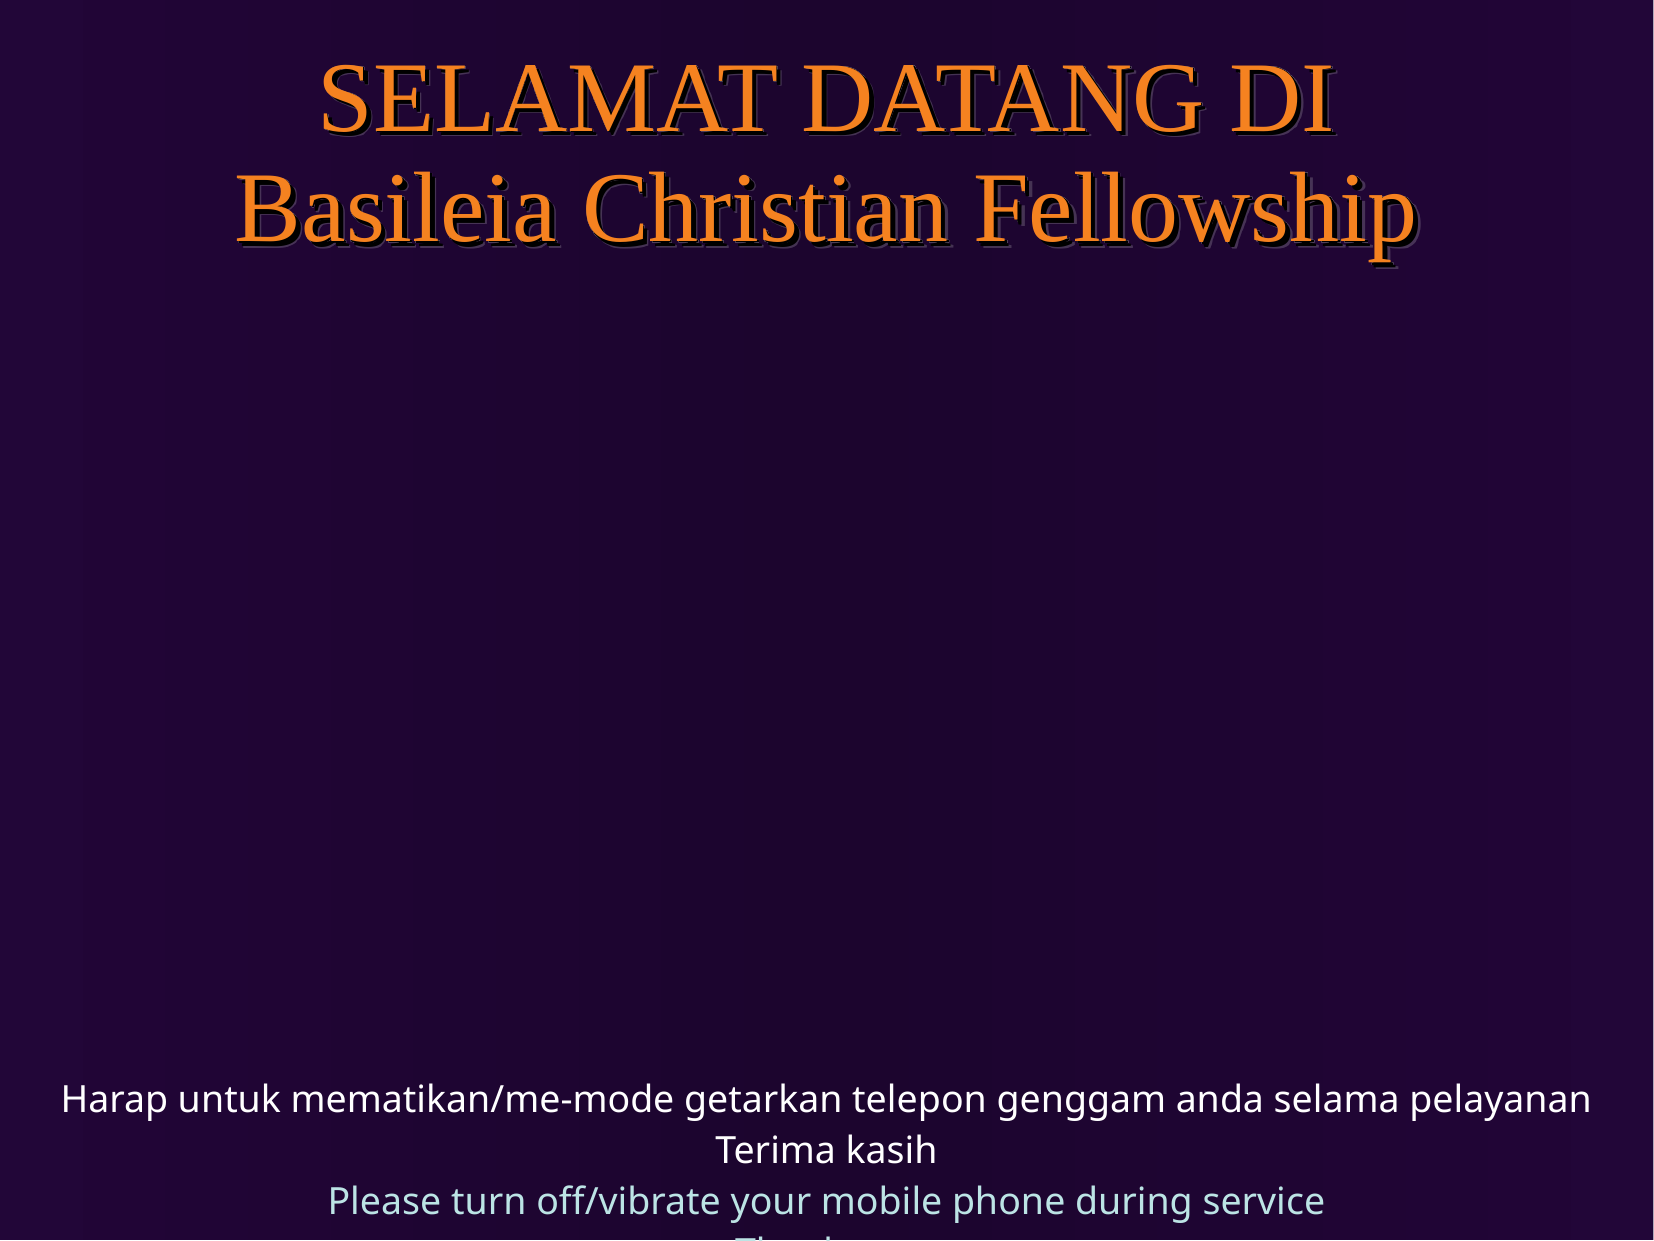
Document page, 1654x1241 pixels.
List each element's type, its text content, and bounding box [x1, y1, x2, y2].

text_box Harap untuk mematikan/me-mode getarkan telepon genggam anda selama pelayanan Terima kasih Please turn off/vibrate your mobile phone during service Thank you [0, 1065, 1654, 1229]
title SELAMAT DATANG DI Basileia Christian Fellowship [0, 32, 1654, 274]
